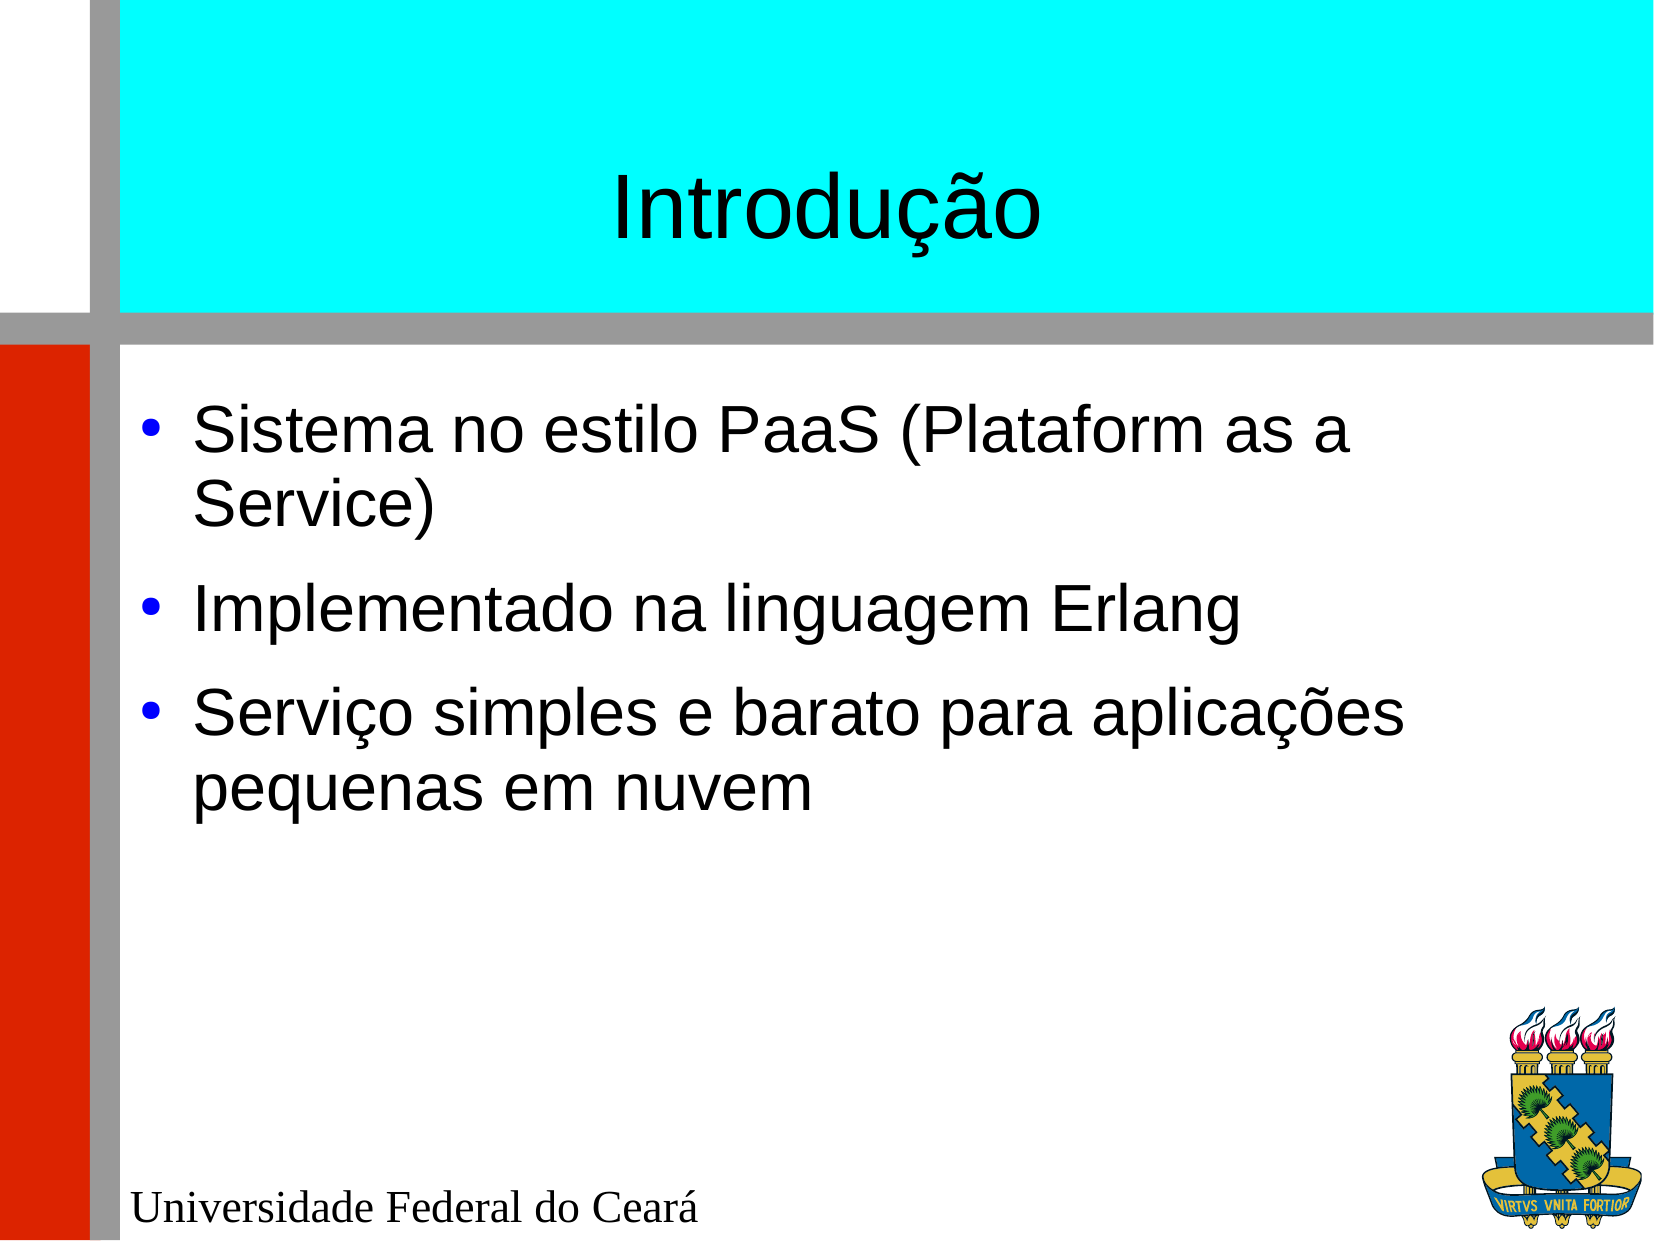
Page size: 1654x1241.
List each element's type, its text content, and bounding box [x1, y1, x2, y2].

list Sistema no estilo PaaS (Plataform as a Service) Implementado na linguagem Erlang Serviço simples e barato para aplicações pequenas em nuvem [121, 391, 1534, 1111]
title Introdução [121, 102, 1534, 310]
